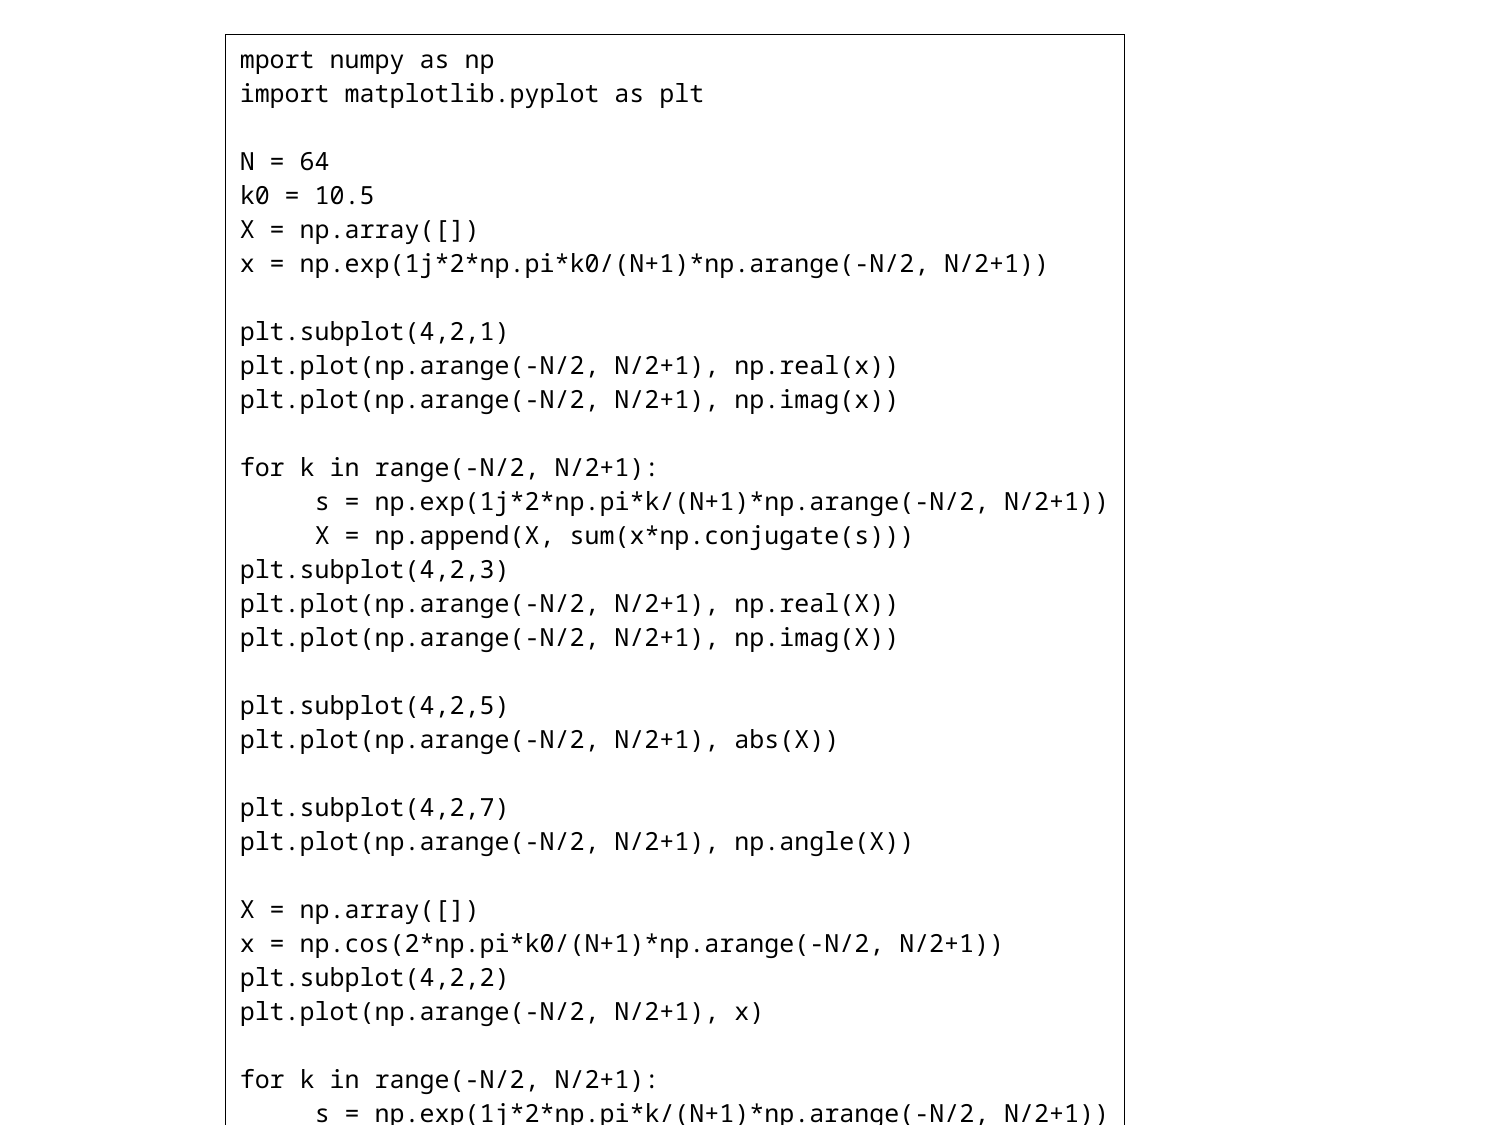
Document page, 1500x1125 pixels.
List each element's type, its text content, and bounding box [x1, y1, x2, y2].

text_box mport numpy as np import matplotlib.pyplot as plt N = 64 k0 = 10.5 X = np.array([]) x = np.exp(1j*2*np.pi*k0/(N+1)*np.arange(-N/2, N/2+1)) plt.subplot(4,2,1) plt.plot(np.arange(-N/2, N/2+1), np.real(x)) plt.plot(np.arange(-N/2, N/2+1), np.imag(x)) for k in range(-N/2, N/2+1): s = np.exp(1j*2*np.pi*k/(N+1)*np.arange(-N/2, N/2+1)) X = np.append(X, sum(x*np.conjugate(s))) plt.subplot(4,2,3) plt.plot(np.arange(-N/2, N/2+1), np.real(X)) plt.plot(np.arange(-N/2, N/2+1), np.imag(X)) plt.subplot(4,2,5) plt.plot(np.arange(-N/2, N/2+1), abs(X)) plt.subplot(4,2,7) plt.plot(np.arange(-N/2, N/2+1), np.angle(X)) X = np.array([]) x = np.cos(2*np.pi*k0/(N+1)*np.arange(-N/2, N/2+1)) plt.subplot(4,2,2) plt.plot(np.arange(-N/2, N/2+1), x) for k in range(-N/2, N/2+1): s = np.exp(1j*2*np.pi*k/(N+1)*np.arange(-N/2, N/2+1)) X = np.append(X, sum(x*np.conjugate(s))) plt.subplot(4,2,4) plt.plot(np.arange(-N/2, N/2+1), np.real(X)) plt.plot(np.arange(-N/2, N/2+1), np.imag(X)) plt.subplot(4,2,6) plt.plot(np.arange(-N/2, N/2+1), abs(X)) plt.subplot(4,2,8) plt.plot(np.arange(-N/2, N/2+1), np.angle(X)) [225, 34, 1125, 1101]
